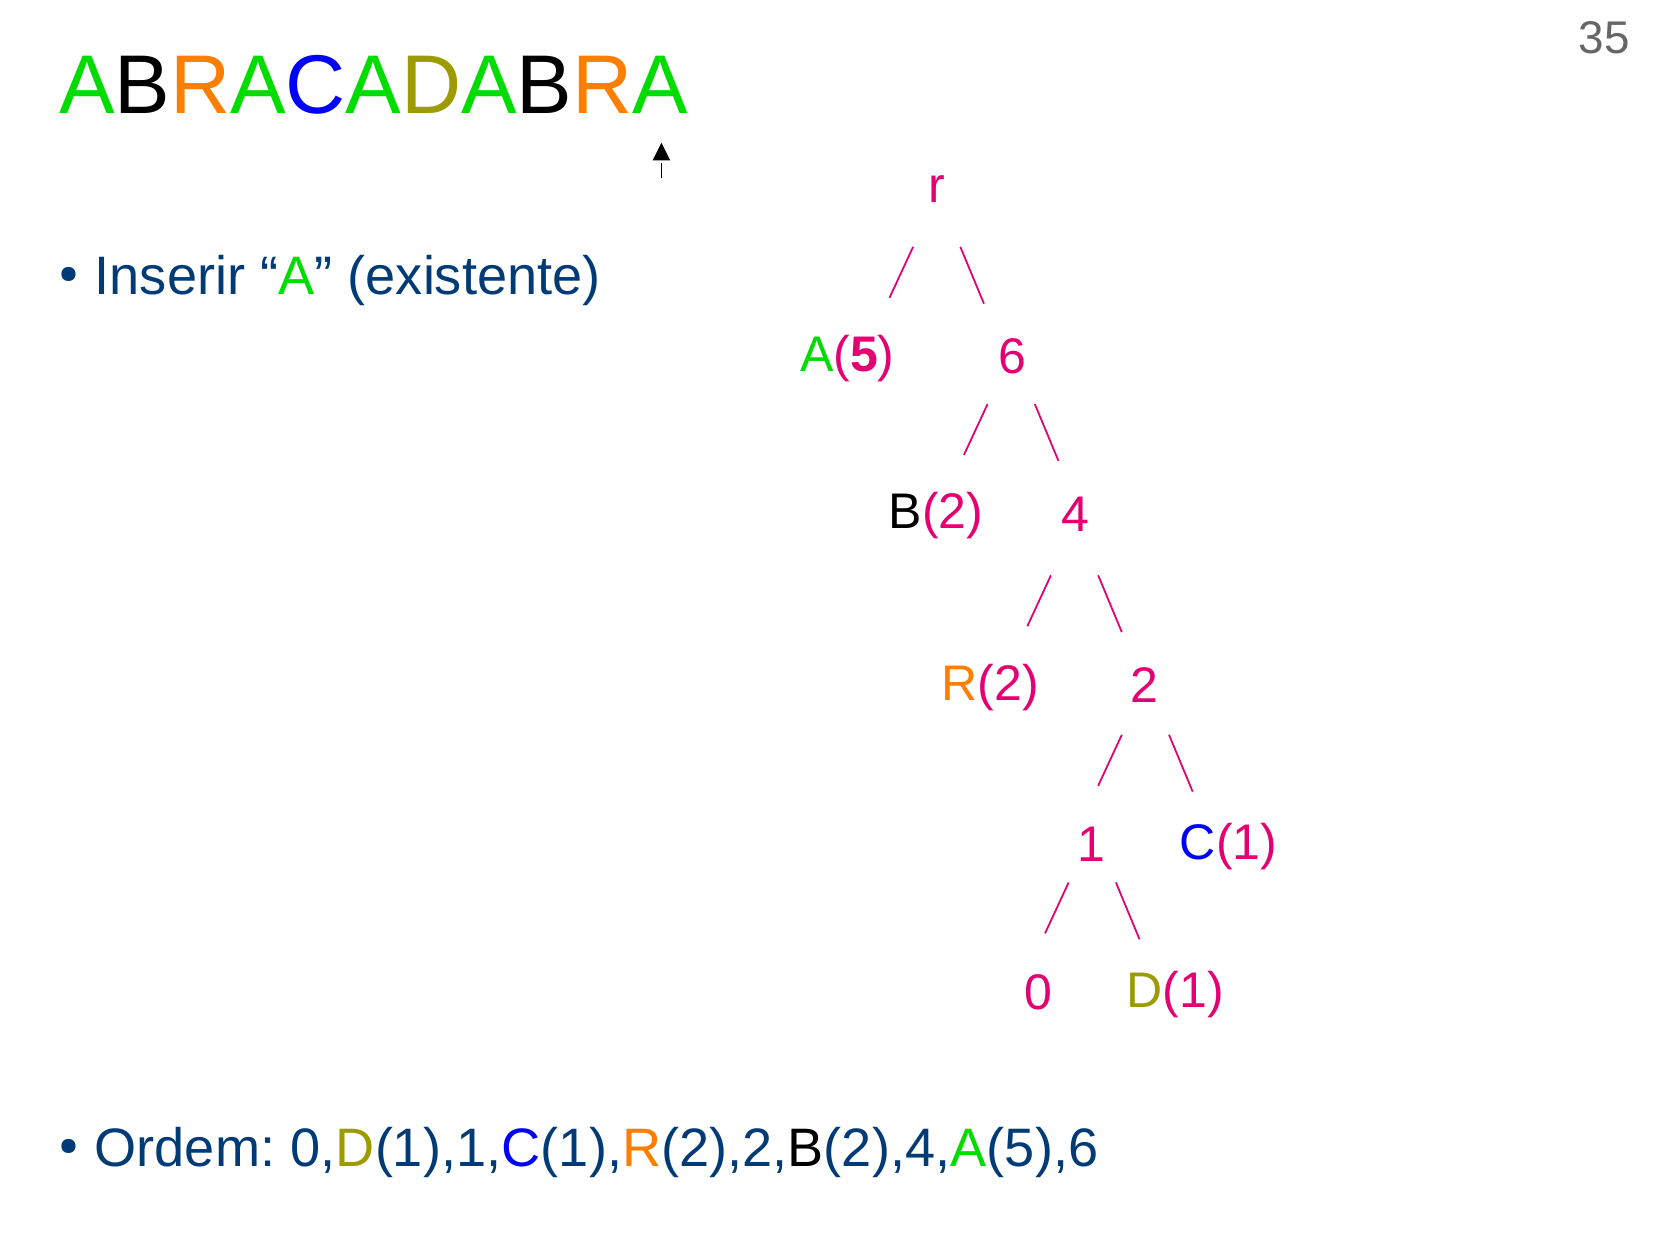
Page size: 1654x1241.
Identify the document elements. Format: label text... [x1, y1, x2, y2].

text_box D(1) [1112, 954, 1276, 1040]
text_box 2 [1116, 649, 1170, 721]
text_box 0 [1009, 956, 1063, 1028]
text_box A(5) [785, 319, 946, 390]
list Inserir “A” (existente) Ordem: 0,D(1),1,C(1),R(2),2,B(2),4,A(5),6 [59, 236, 1595, 1211]
text_box C(1) [1165, 807, 1329, 892]
title ABRACADABRA [59, 29, 1595, 148]
text_box 4 [1046, 478, 1100, 550]
text_box B(2) [874, 476, 1025, 547]
text_box 6 [984, 321, 1038, 393]
text_box 1 [1062, 809, 1116, 880]
text_box R(2) [927, 647, 1091, 733]
text_box r [913, 150, 961, 221]
